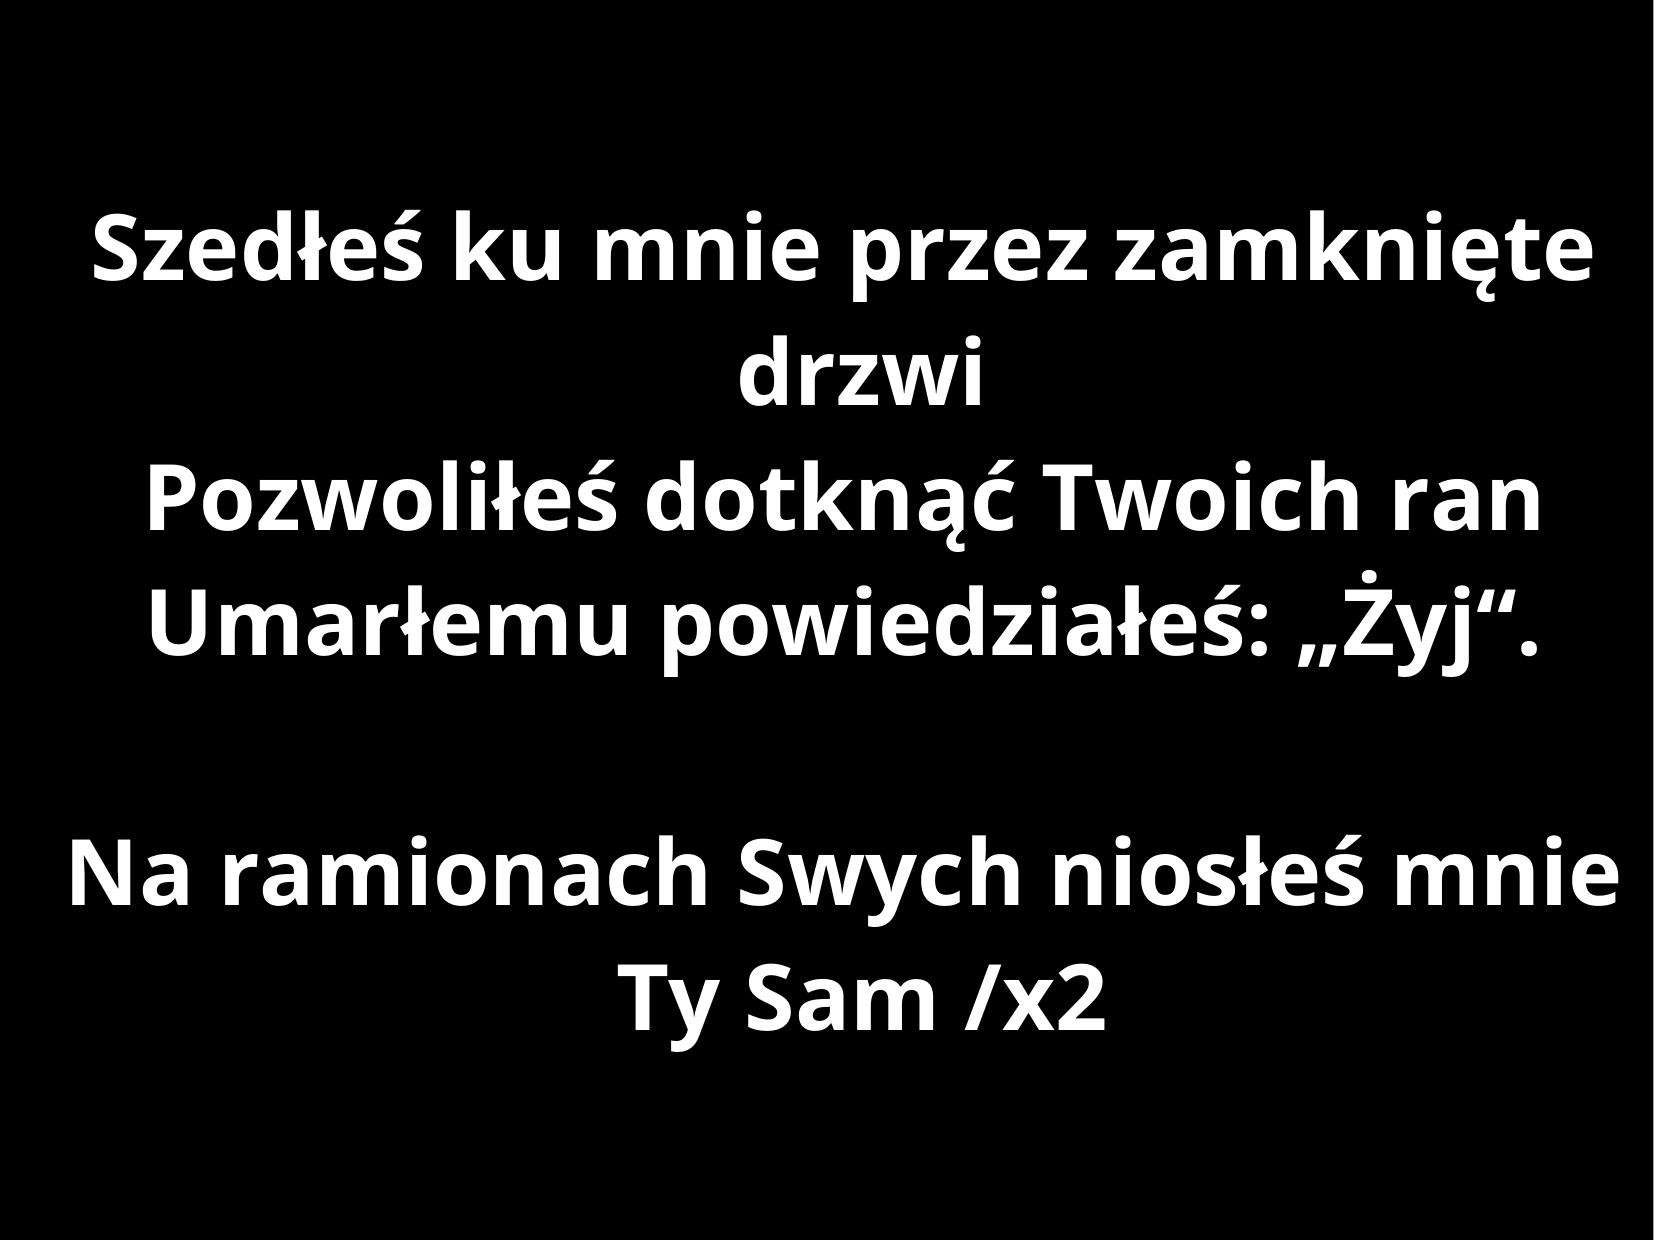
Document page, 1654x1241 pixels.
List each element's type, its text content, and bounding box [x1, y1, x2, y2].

subtitle Szedłeś ku mnie przez zamknięte drzwi Pozwoliłeś dotknąć Twoich ran Umarłemu powiedziałeś: „Żyj“. Na ramionach Swych niosłeś mnie Ty Sam /x2 [0, 0, 1654, 1241]
